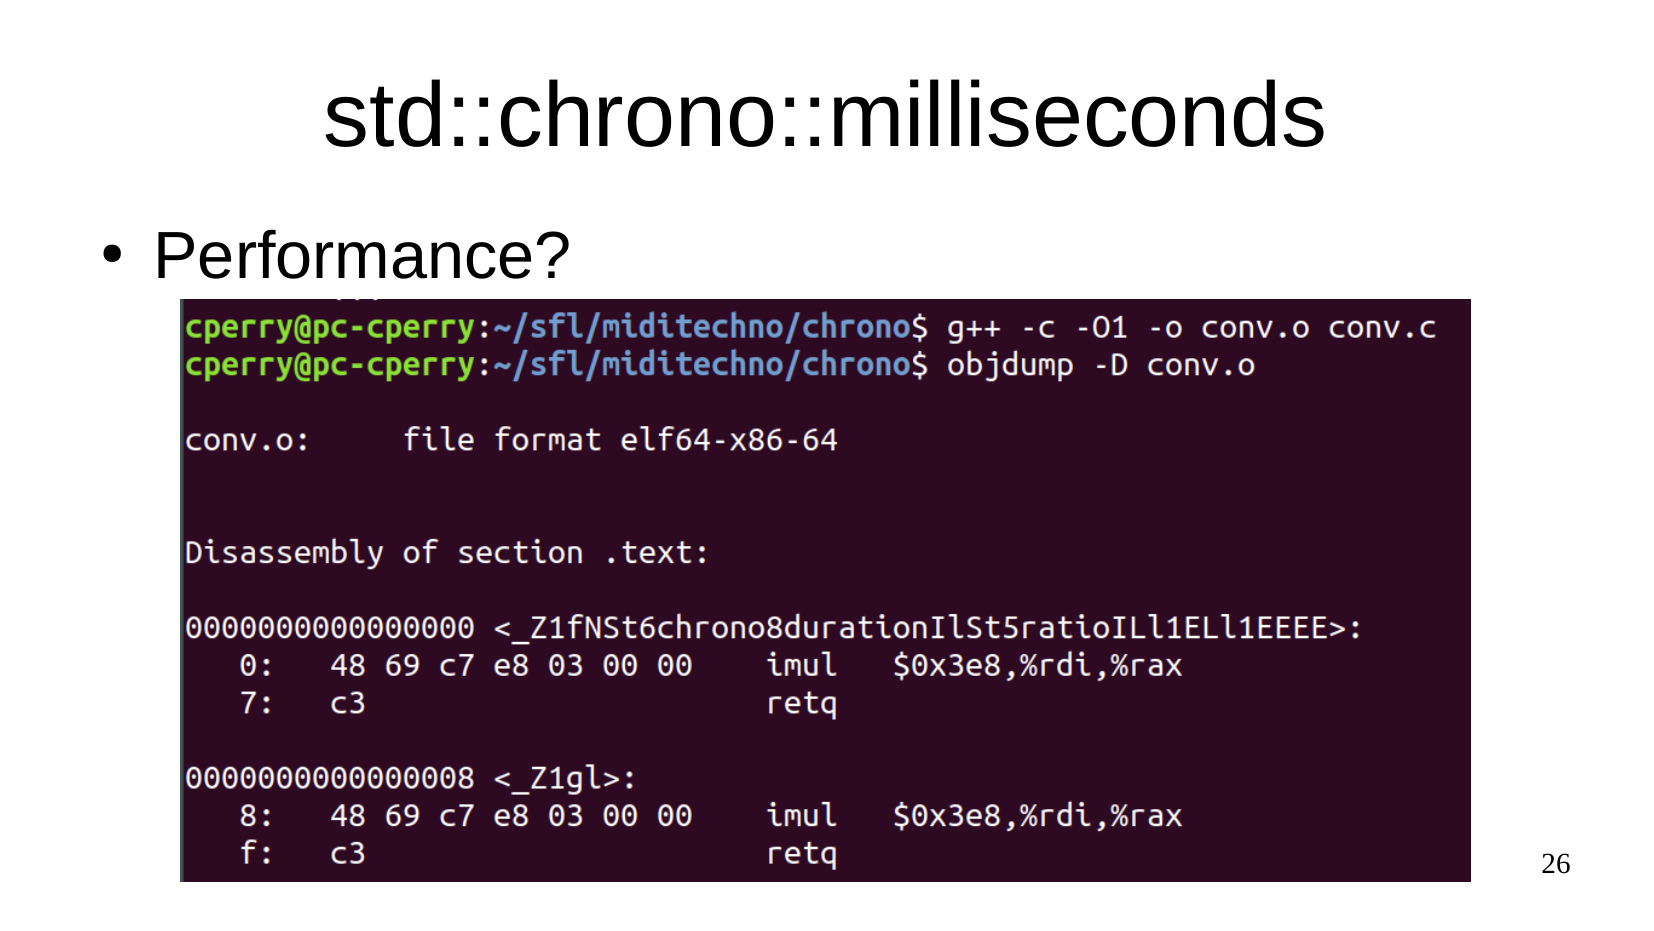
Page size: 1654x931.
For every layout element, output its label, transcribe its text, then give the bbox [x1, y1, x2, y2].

title std::chrono::milliseconds [82, 37, 1571, 193]
list Performance? [82, 217, 1571, 758]
picture [180, 299, 1471, 882]
